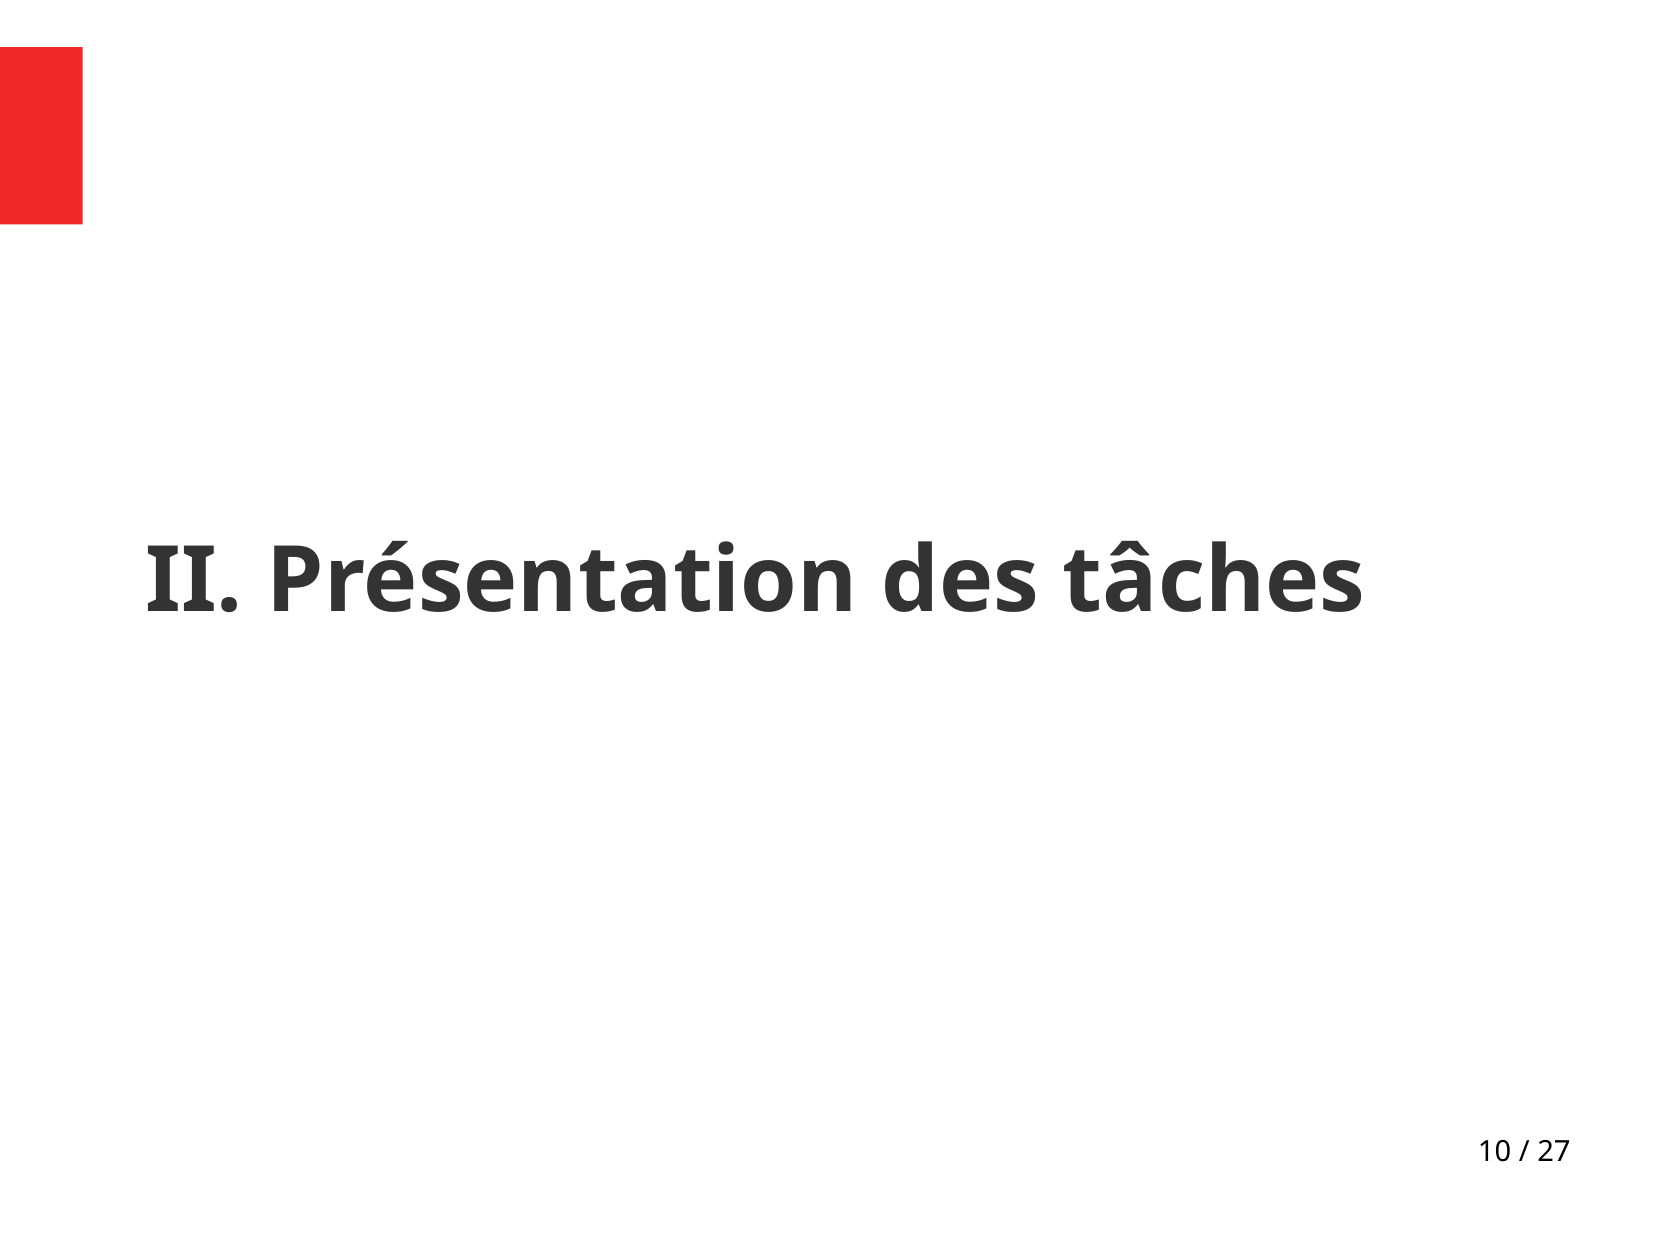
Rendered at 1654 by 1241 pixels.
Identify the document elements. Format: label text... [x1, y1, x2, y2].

title II. Présentation des tâches [145, 472, 1536, 680]
